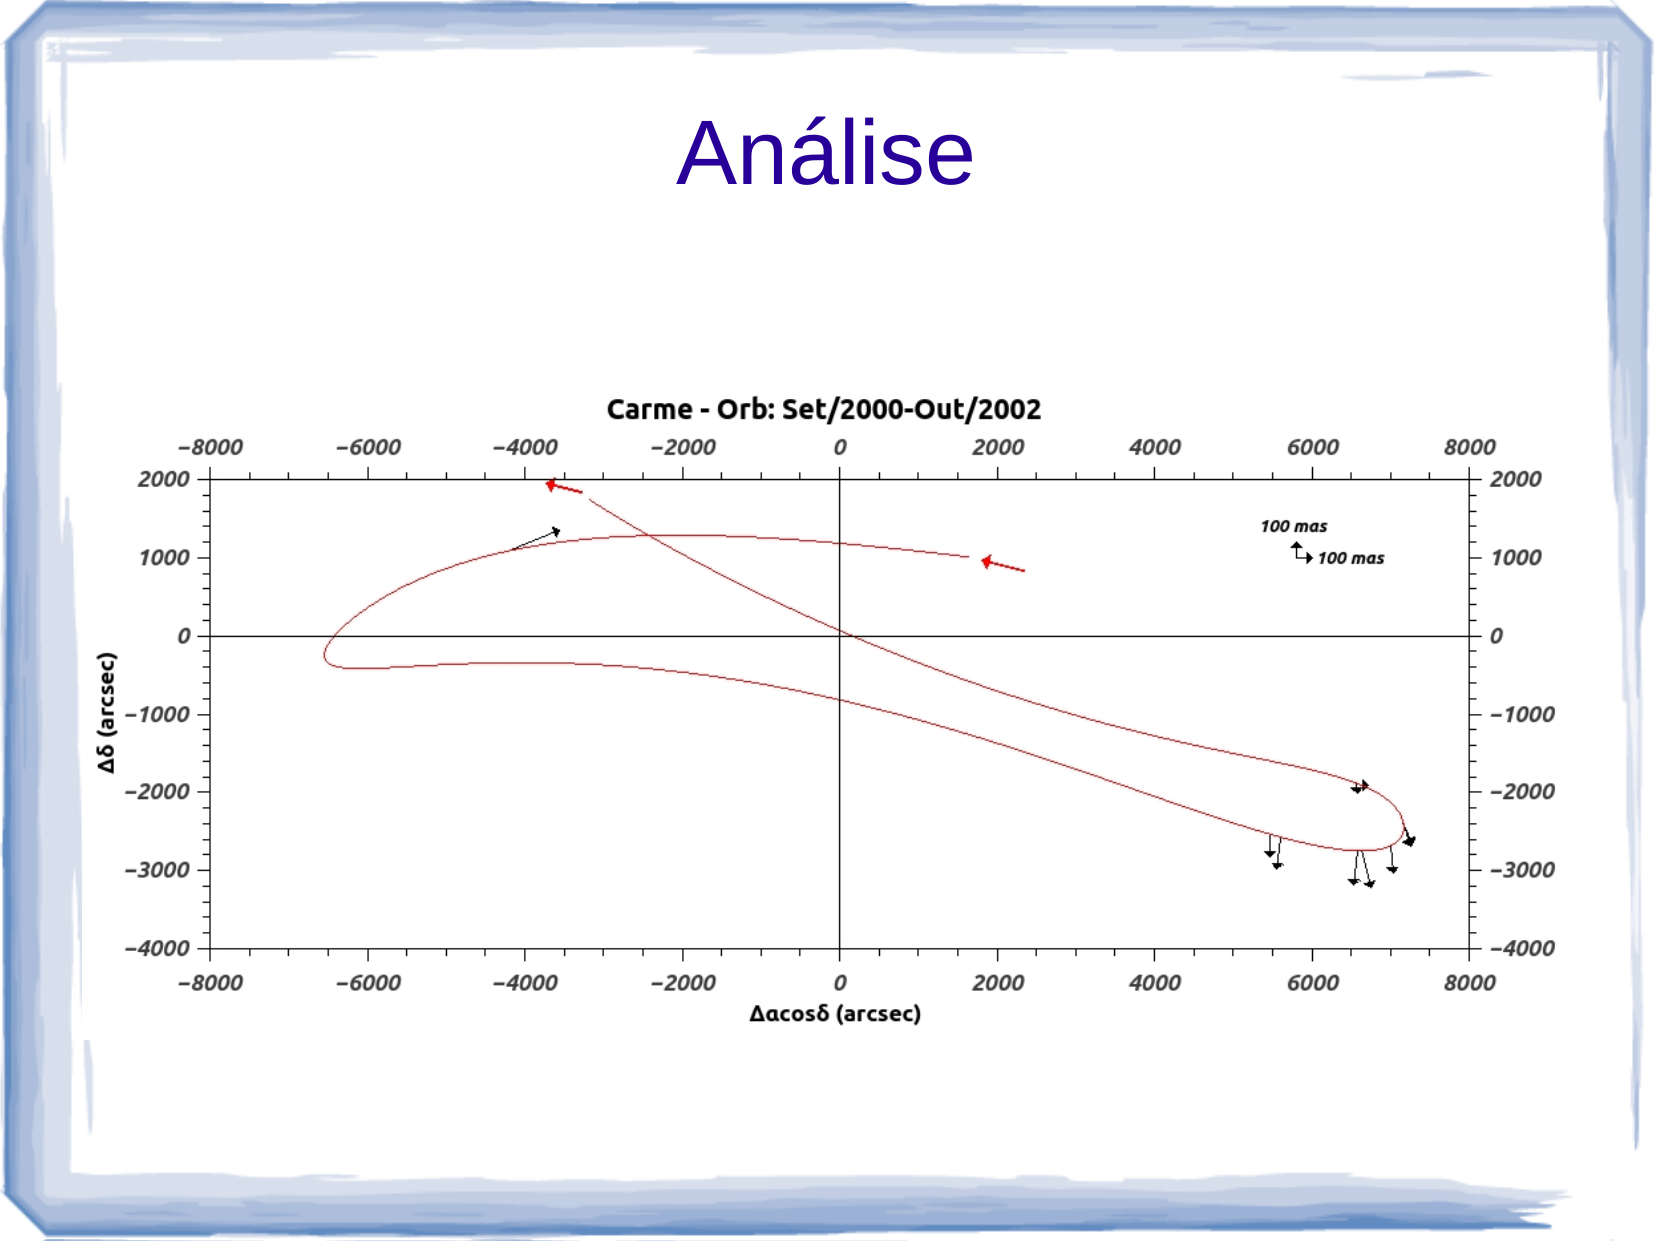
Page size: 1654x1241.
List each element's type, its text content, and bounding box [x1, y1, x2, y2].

picture [0, 0, 1654, 1241]
title Análise [82, 49, 1571, 257]
